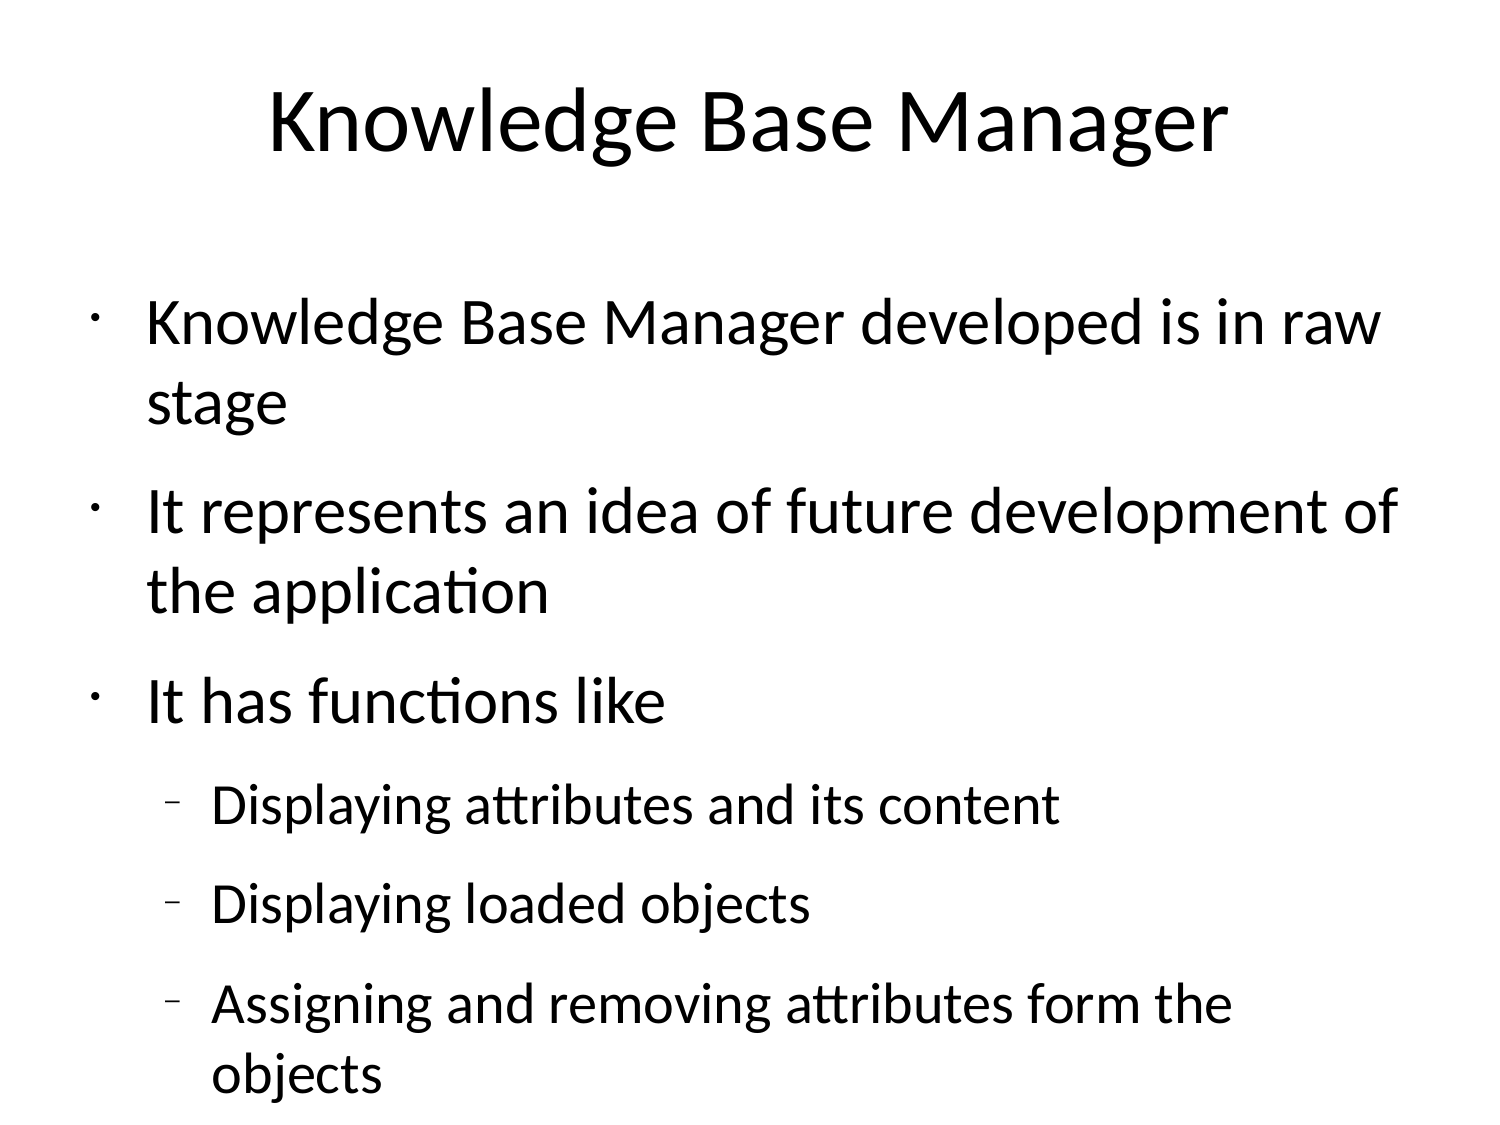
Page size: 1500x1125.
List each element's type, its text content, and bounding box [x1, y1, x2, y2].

list Knowledge Base Manager developed is in raw stage It represents an idea of future development of the application It has functions like Displaying attributes and its content Displaying loaded objects Assigning and removing attributes form the objects [75, 262, 1425, 1125]
title Knowledge Base Manager [75, 45, 1425, 233]
